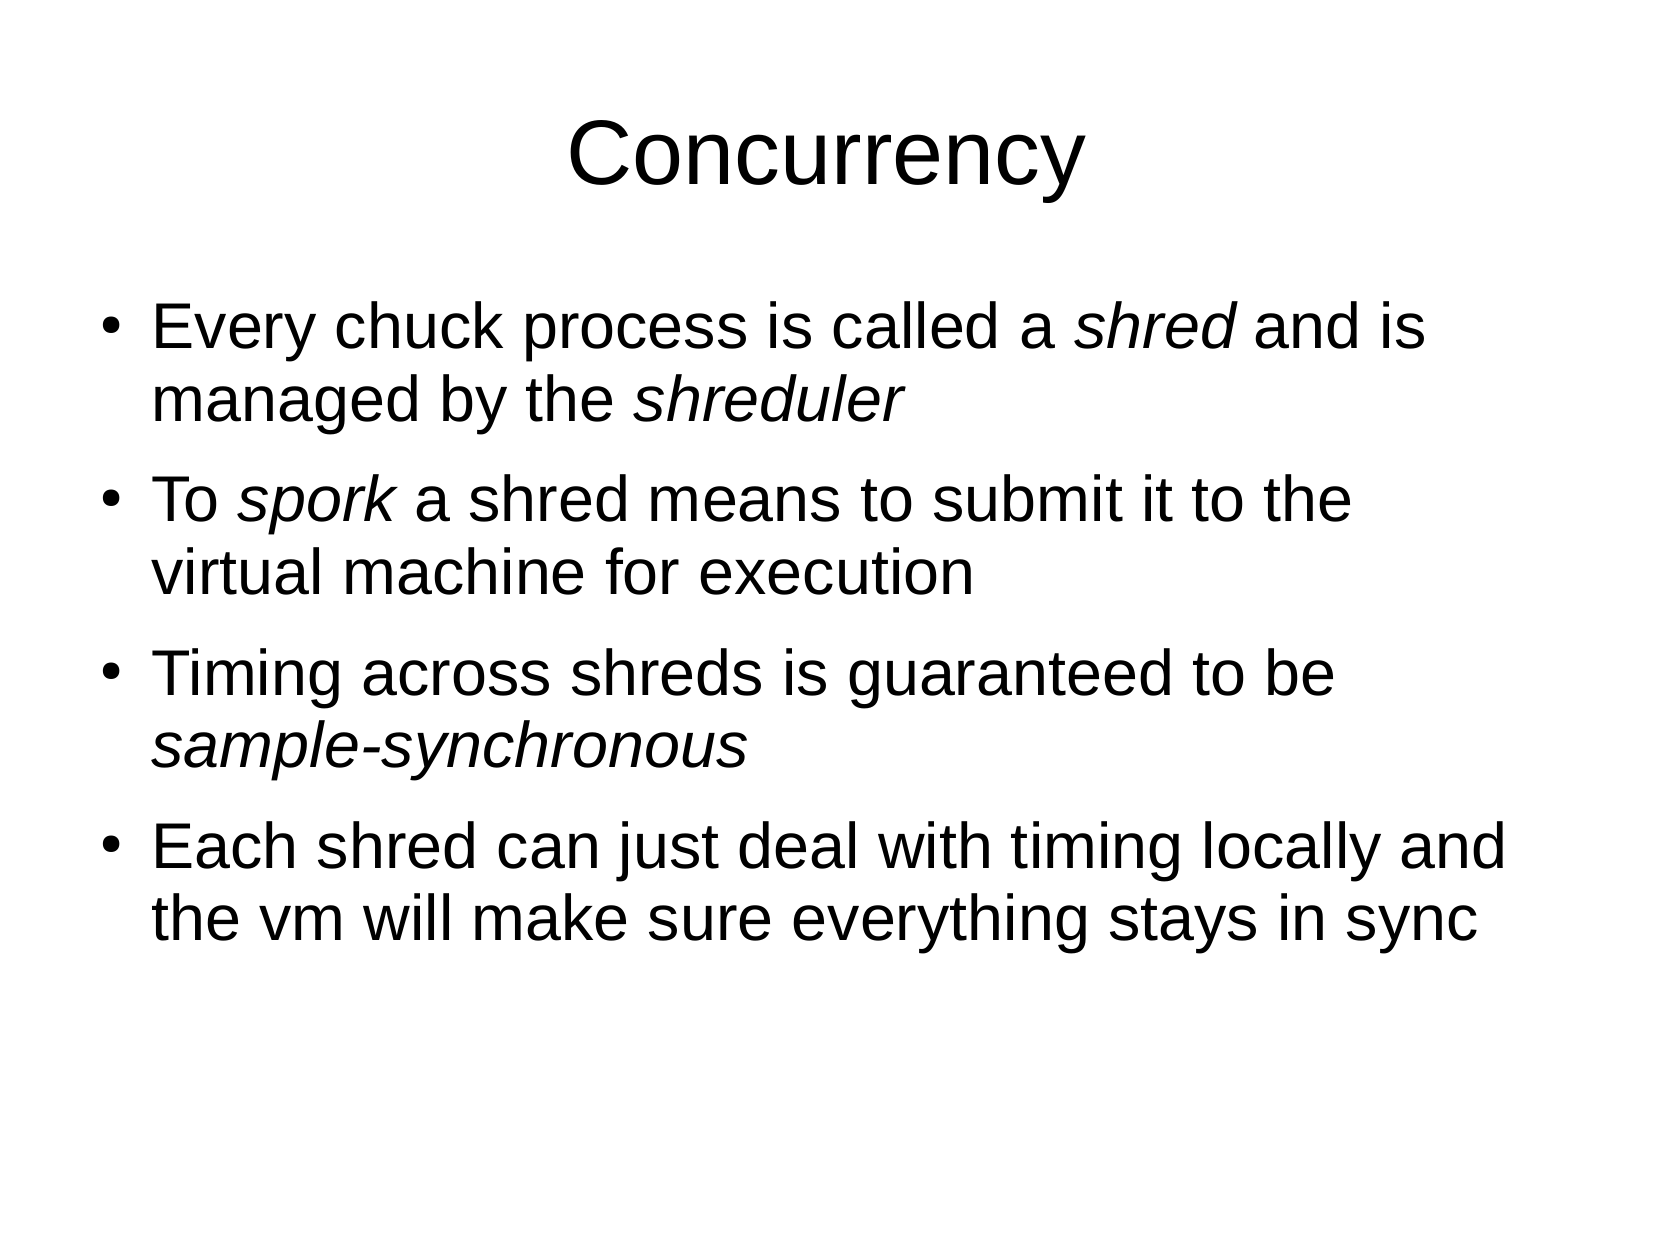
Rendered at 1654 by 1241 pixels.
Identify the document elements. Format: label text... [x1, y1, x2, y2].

title Concurrency [82, 49, 1571, 257]
list Every chuck process is called a shred and is managed by the shreduler To spork a shred means to submit it to the virtual machine for execution Timing across shreds is guaranteed to be sample-synchronous Each shred can just deal with timing locally and the vm will make sure everything stays in sync [82, 290, 1538, 1010]
